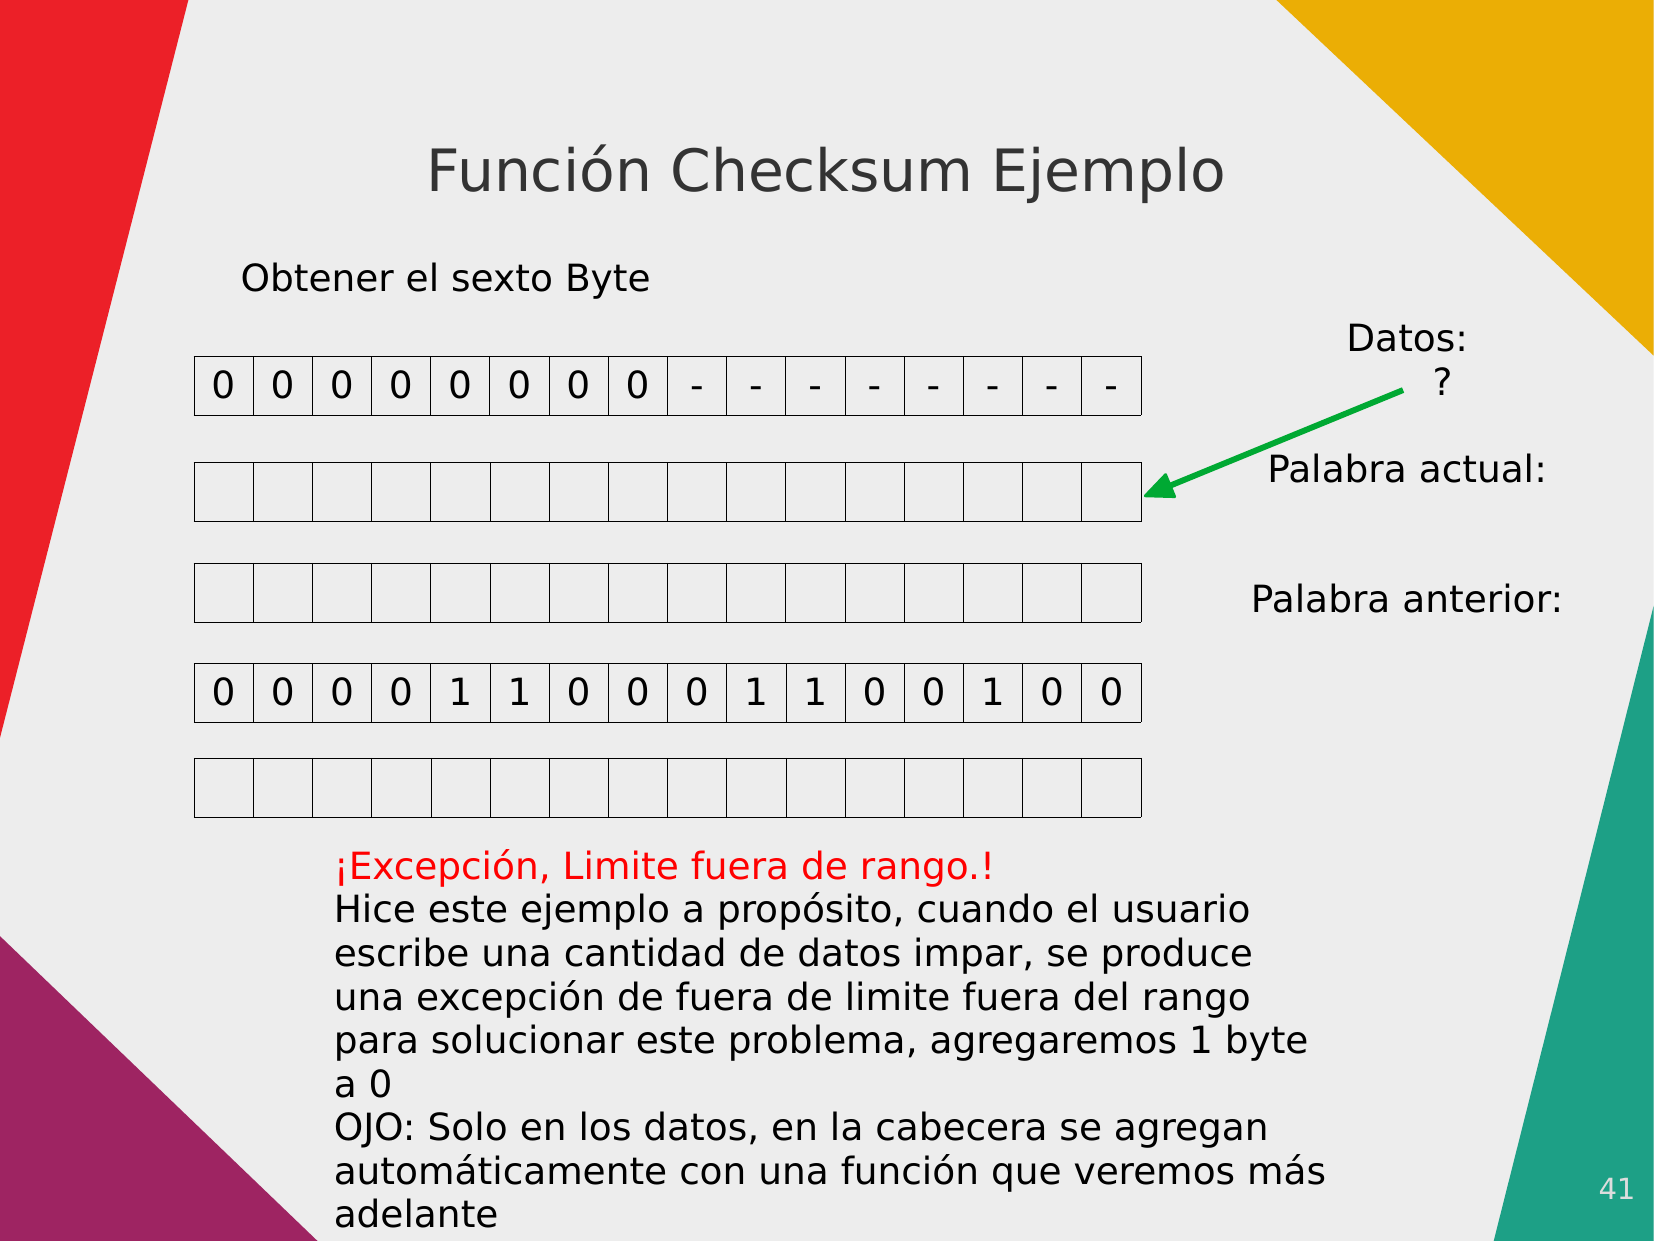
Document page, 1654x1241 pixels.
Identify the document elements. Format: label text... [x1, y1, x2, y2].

table_header [727, 759, 786, 817]
table_header [254, 759, 312, 817]
table_header 0 [550, 664, 608, 722]
table_header [195, 759, 253, 817]
table_header [846, 564, 904, 622]
table_header [1023, 564, 1081, 622]
table_header 0 [195, 357, 253, 415]
table_header [254, 463, 312, 521]
table_header [313, 759, 371, 817]
text_box Datos: ? Palabra actual: Palabra anterior: [1196, 309, 1619, 977]
table_header [609, 759, 667, 817]
table_header [846, 463, 904, 521]
table_header [372, 759, 431, 817]
table_header 0 [905, 664, 963, 722]
table_header [1082, 759, 1141, 817]
title Función Checksum Ejemplo [114, 73, 1539, 271]
table_header [964, 759, 1022, 817]
table_header [727, 463, 785, 521]
table_header 0 [372, 357, 430, 415]
table_header 0 [254, 357, 312, 415]
table_header 0 [609, 664, 667, 722]
table_header [786, 463, 845, 521]
table_header - [668, 357, 726, 415]
table_header [668, 463, 726, 521]
table_header - [846, 357, 904, 415]
table_header 1 [727, 664, 786, 722]
table_header 0 [195, 664, 253, 722]
table_header [905, 463, 963, 521]
table_header [313, 463, 371, 521]
table_header 1 [431, 664, 490, 722]
table_header [1082, 564, 1141, 622]
table_header [491, 759, 549, 817]
table_header [195, 564, 253, 622]
table_header [195, 463, 253, 521]
table_header - [964, 357, 1022, 415]
table_header 0 [609, 357, 667, 415]
table_header [668, 564, 726, 622]
table_header [964, 564, 1022, 622]
text_box ¡Excepción, Limite fuera de rango.! Hice este ejemplo a propósito, cuando el usuario escribe una cantidad de datos impar, se produce una excepción de fuera de limite fuera del rango para solucionar este problema, agregaremos 1 byte a 0 OJO: Solo en los datos, en la cabecera se agregan automáticamente con una función que veremos más adelante [318, 837, 1342, 1241]
table_header 1 [491, 664, 549, 722]
table_header [609, 564, 667, 622]
table_header [372, 463, 430, 521]
table_header [550, 759, 608, 817]
table_header - [786, 357, 845, 415]
table_header [846, 759, 904, 817]
table_header 0 [431, 357, 489, 415]
table_header [787, 759, 845, 817]
table_header - [905, 357, 963, 415]
table_header [727, 564, 785, 622]
table_header [1023, 759, 1081, 817]
table_header [254, 564, 312, 622]
table_header [550, 564, 608, 622]
table_header 0 [846, 664, 904, 722]
table_header [1023, 463, 1081, 521]
table_header [964, 463, 1022, 521]
table_header - [1082, 357, 1141, 415]
table_header [609, 463, 667, 521]
table_header [905, 564, 963, 622]
table_header 0 [550, 357, 608, 415]
table_header [313, 564, 371, 622]
table_header [432, 759, 490, 817]
table_header - [727, 357, 785, 415]
table_header [491, 463, 549, 521]
table_header 0 [254, 664, 312, 722]
table_header [431, 463, 490, 521]
table_header [905, 759, 963, 817]
text_box Obtener el sexto Byte [225, 248, 1136, 351]
table_header 0 [313, 357, 371, 415]
table_header [1082, 463, 1141, 521]
table_header [431, 564, 490, 622]
table_header 0 [1082, 664, 1141, 722]
table_header 0 [668, 664, 726, 722]
table_header [668, 759, 726, 817]
table_header [550, 463, 608, 521]
table_header 0 [372, 664, 430, 722]
table_header [786, 564, 845, 622]
table_header [372, 564, 430, 622]
table_header 0 [1023, 664, 1081, 722]
table_header 1 [964, 664, 1022, 722]
table_header 0 [313, 664, 371, 722]
table_header 0 [490, 357, 549, 415]
table_header [491, 564, 549, 622]
table_header 1 [787, 664, 845, 722]
table_header - [1023, 357, 1081, 415]
